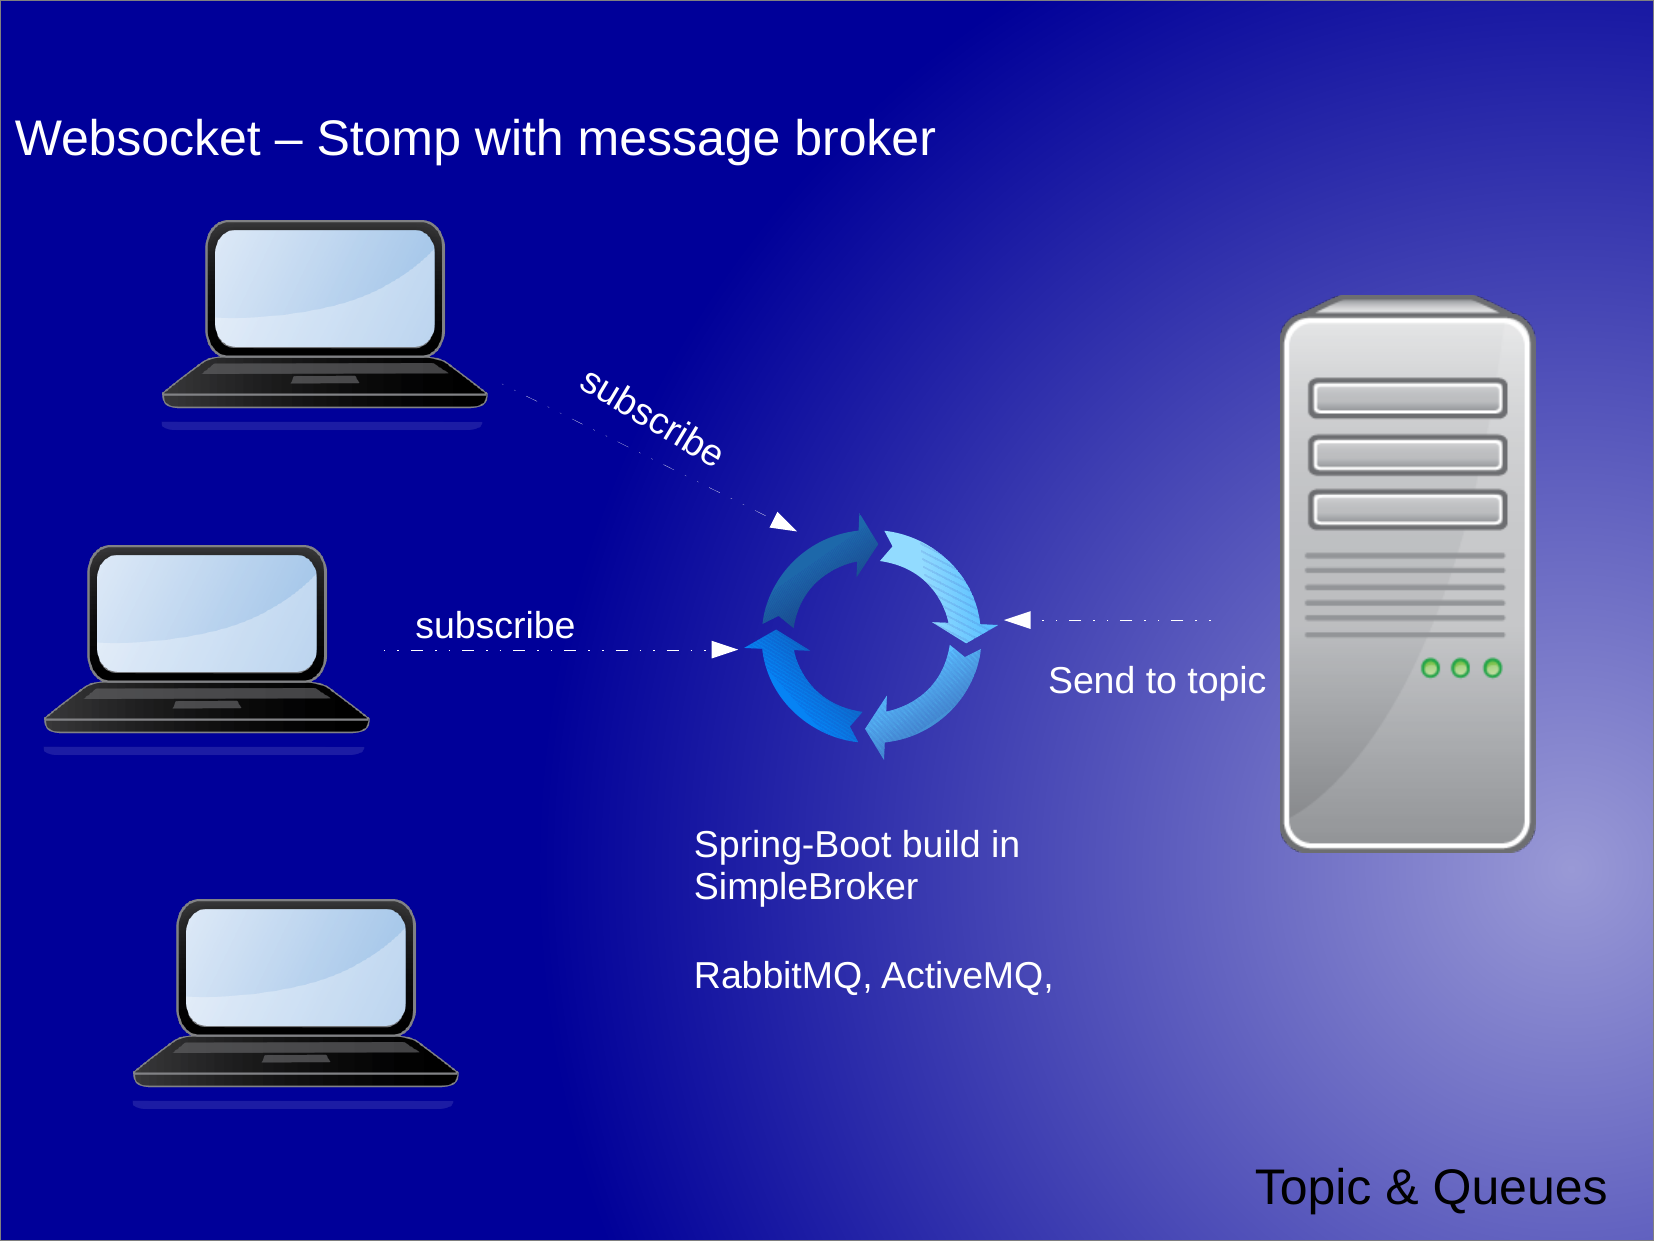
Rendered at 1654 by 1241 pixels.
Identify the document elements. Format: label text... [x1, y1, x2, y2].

text_box RabbitMQ, ActiveMQ, [679, 947, 1211, 1004]
text_box Websocket – Stomp with message broker [0, 102, 1654, 266]
picture [118, 885, 473, 1123]
picture [1280, 295, 1536, 854]
text_box subscribe [400, 596, 785, 654]
picture [147, 266, 502, 443]
text_box Topic & Queues [1240, 1151, 1654, 1223]
picture [29, 531, 384, 768]
text_box Spring-Boot build in SimpleBroker [679, 816, 1211, 916]
text_box subscribe [557, 344, 848, 502]
text_box Send to topic [1033, 651, 1280, 709]
picture [738, 501, 1004, 768]
